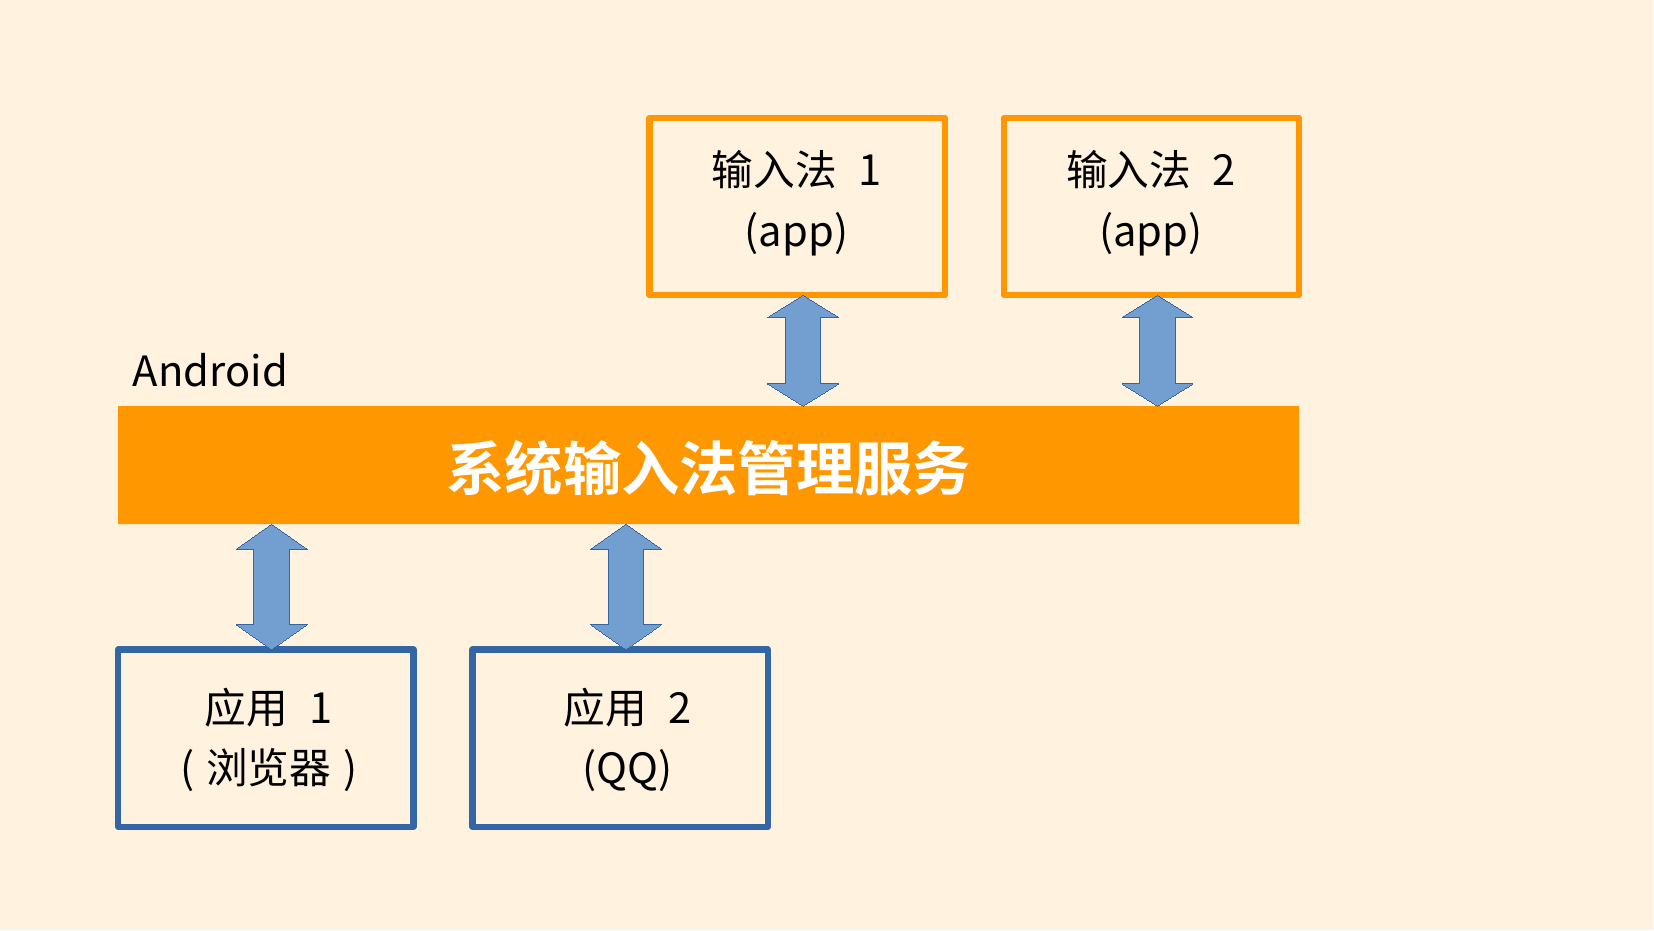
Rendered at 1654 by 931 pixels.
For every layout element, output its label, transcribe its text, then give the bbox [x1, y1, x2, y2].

text_box [236, 524, 308, 650]
text_box 应用 2 (QQ) [548, 667, 756, 804]
text_box 输入法 1 (app) [696, 130, 916, 284]
text_box 输入法 2 (app) [1051, 129, 1264, 284]
text_box [767, 295, 839, 407]
text_box [590, 524, 662, 650]
text_box [1122, 295, 1193, 407]
text_box 系统输入法管理服务 [118, 406, 1300, 525]
text_box Android [118, 330, 407, 407]
text_box 应用 1 (浏览器) [165, 667, 373, 804]
